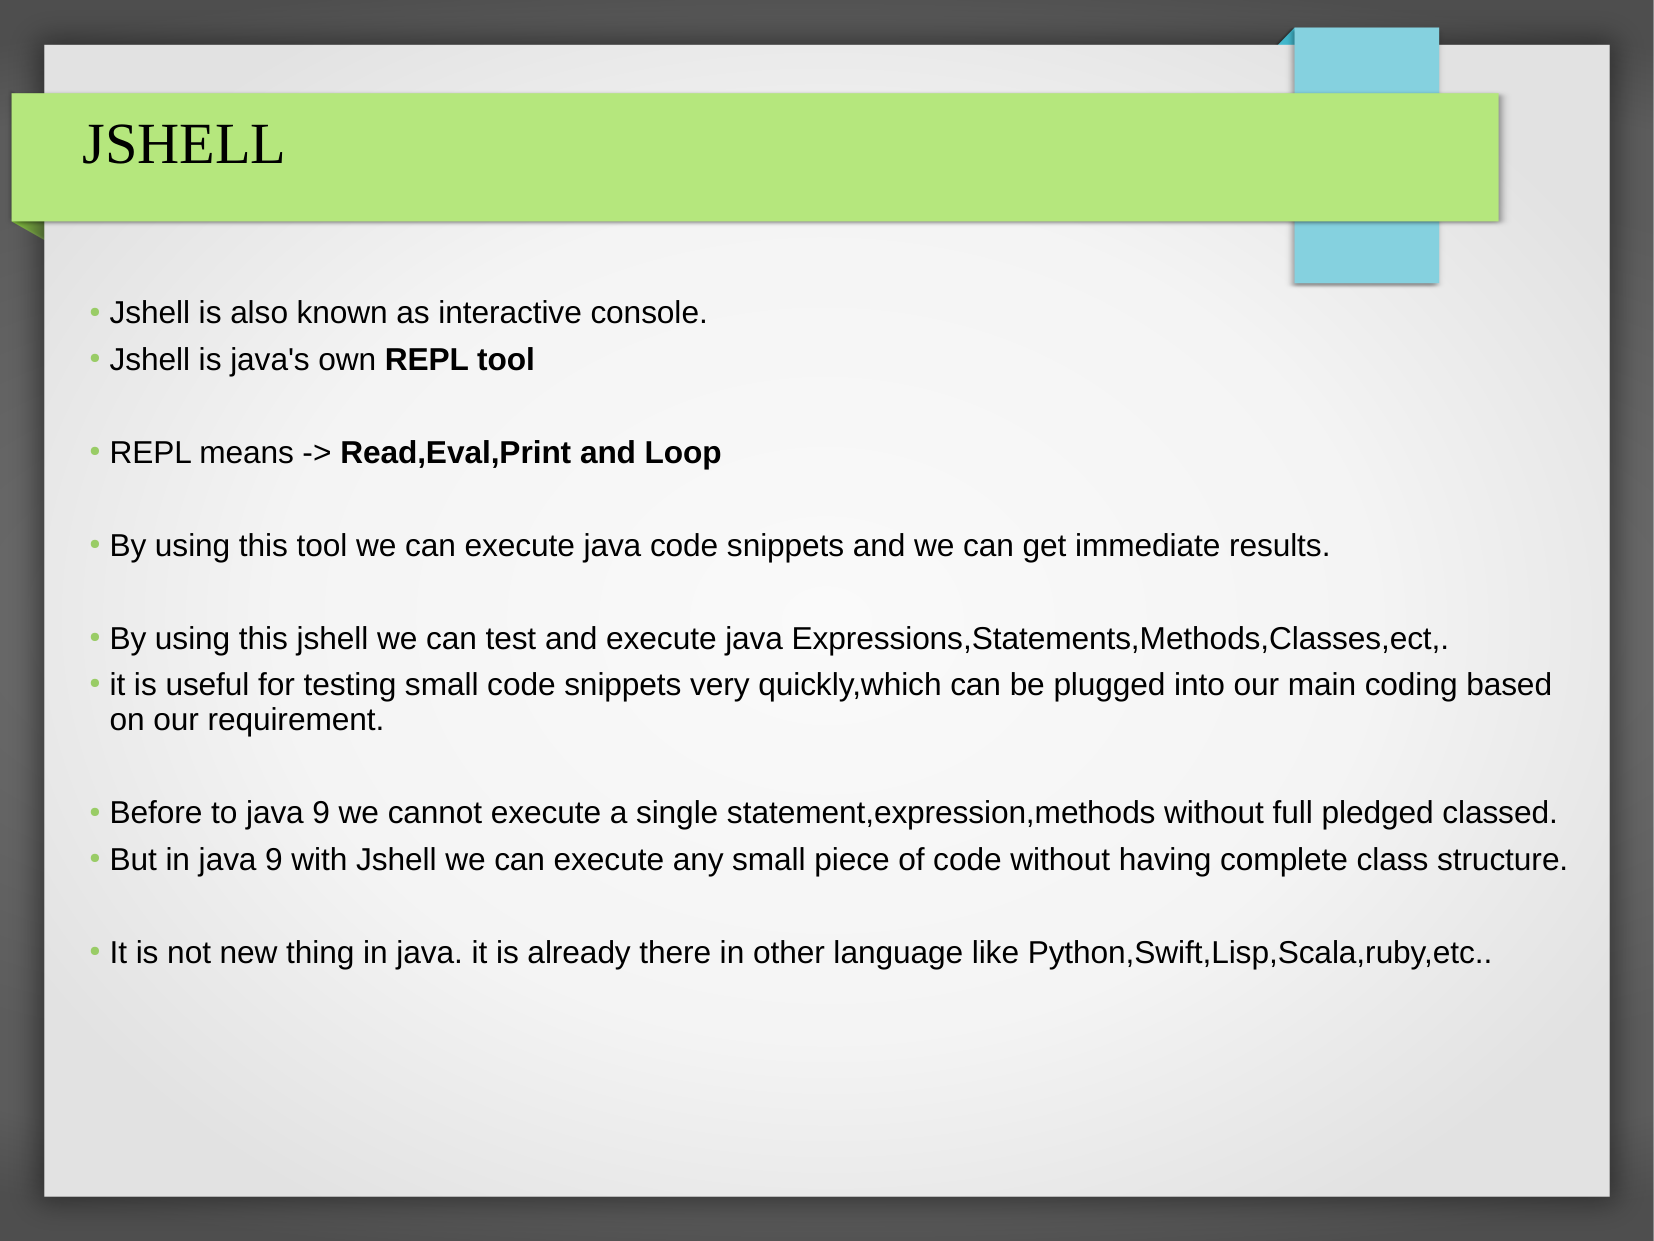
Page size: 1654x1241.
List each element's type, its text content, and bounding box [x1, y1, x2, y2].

title JSHELL [82, 46, 1264, 261]
list Jshell is also known as interactive console. Jshell is java's own REPL tool REPL means -> Read,Eval,Print and Loop By using this tool we can execute java code snippets and we can get immediate results. By using this jshell we can test and execute java Expressions,Statements,Methods,Classes,ect,. it is useful for testing small code snippets very quickly,which can be plugged into our main coding based on our requirement. Before to java 9 we cannot execute a single statement,expression,methods without full pledged classed. But in java 9 with Jshell we can execute any small piece of code without having complete class structure. It is not new thing in java. it is already there in other language like Python,Swift,Lisp,Scala,ruby,etc.. [82, 295, 1571, 1015]
picture [0, 0, 1654, 1241]
